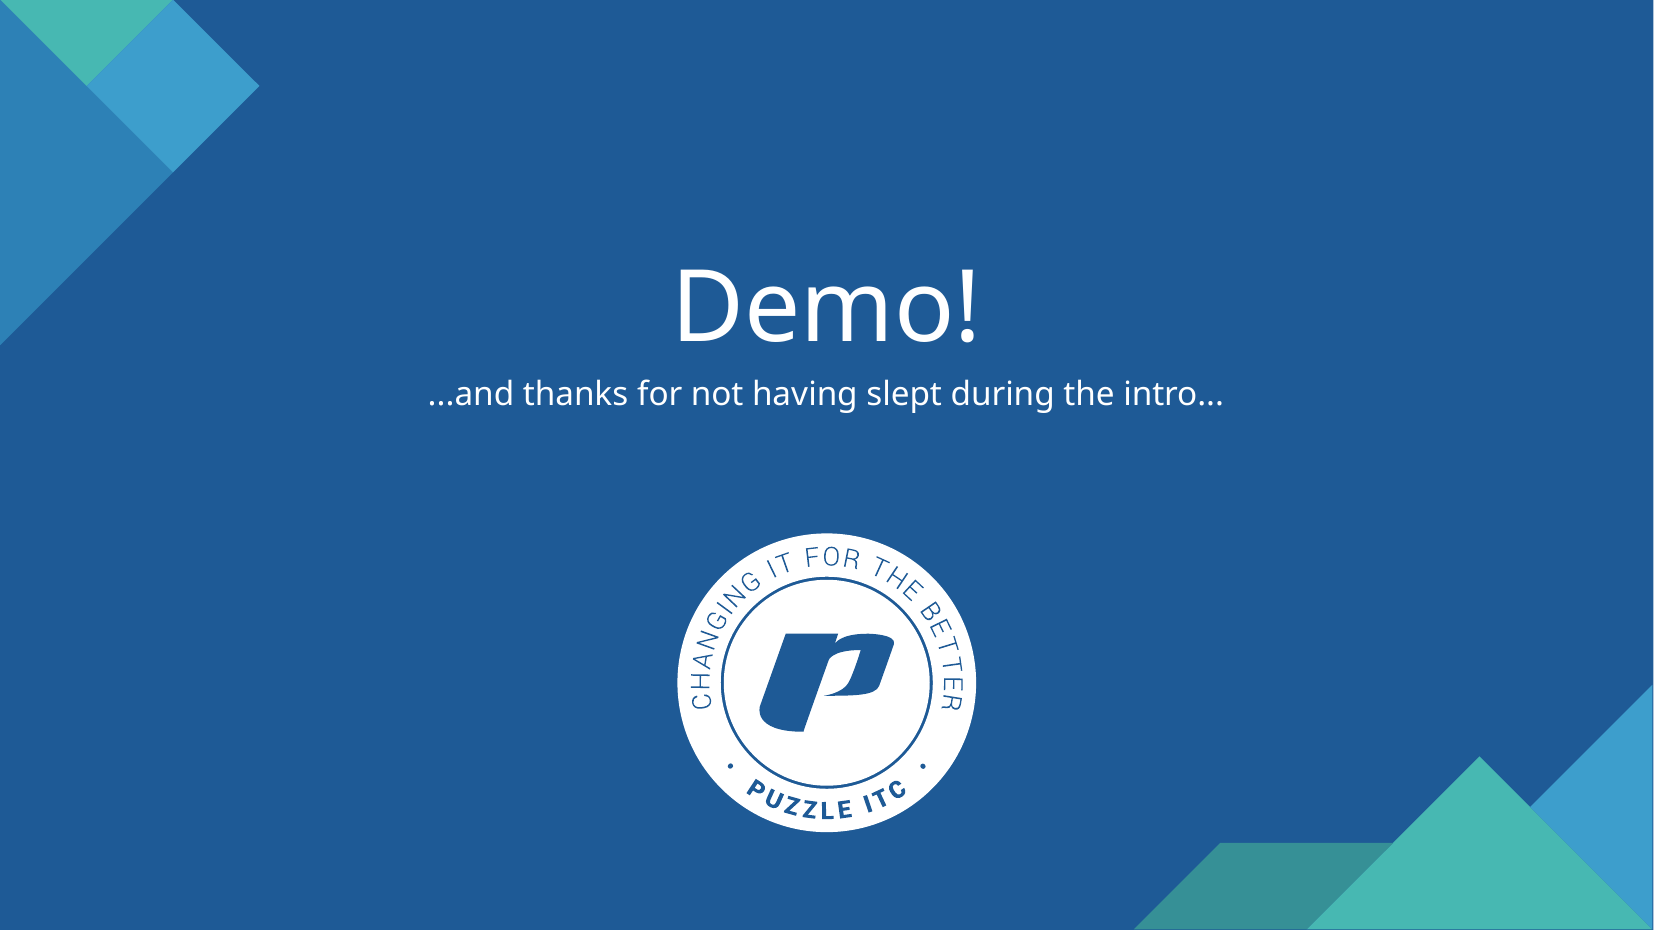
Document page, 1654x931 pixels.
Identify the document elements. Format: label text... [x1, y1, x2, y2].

title Demo! ...and thanks for not having slept during the intro... [59, 59, 1595, 591]
picture [677, 531, 977, 833]
